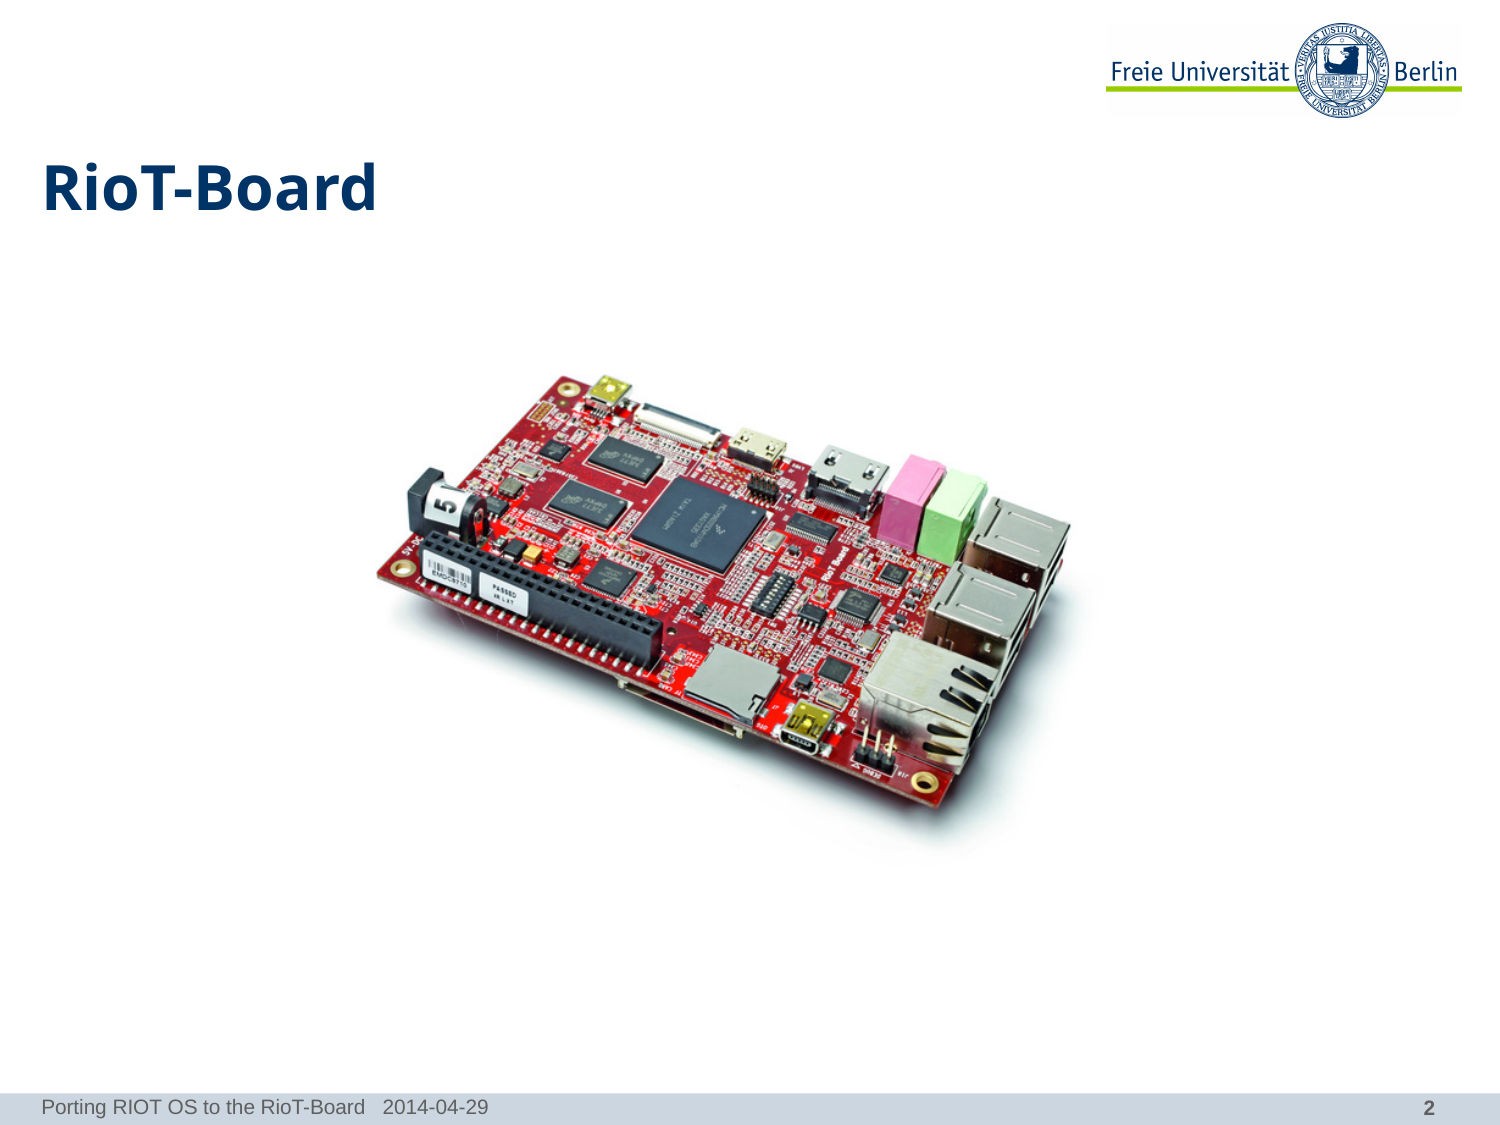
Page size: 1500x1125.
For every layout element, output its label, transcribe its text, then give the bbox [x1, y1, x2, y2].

title RioT-Board [41, 149, 1460, 223]
picture [375, 374, 1107, 871]
picture [1106, 23, 1462, 118]
